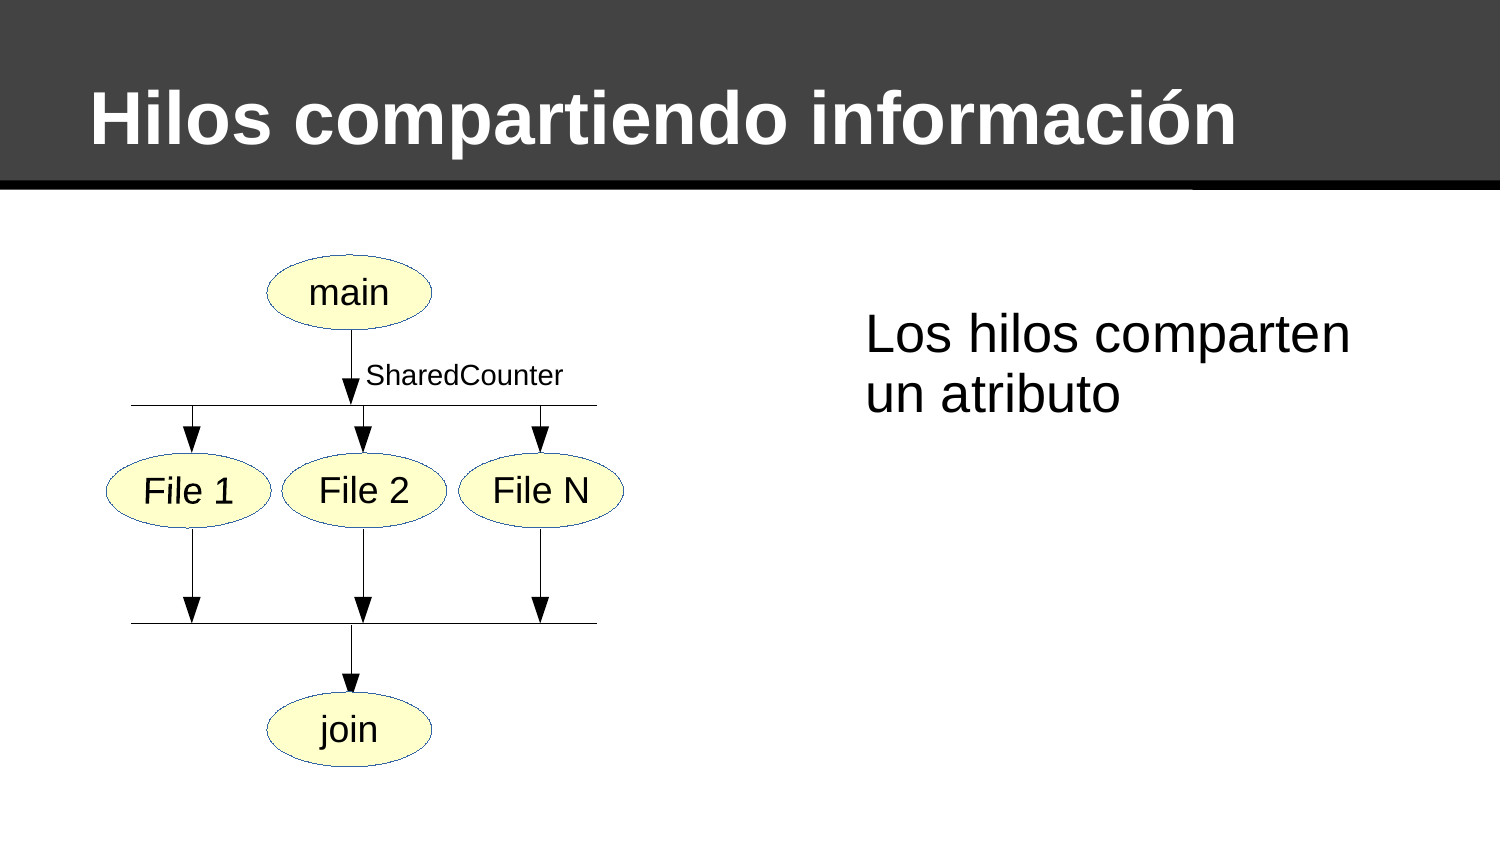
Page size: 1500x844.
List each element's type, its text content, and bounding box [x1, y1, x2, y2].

text_box join [266, 691, 432, 767]
text_box File 1 [106, 453, 272, 529]
text_box File 2 [281, 452, 447, 528]
text_box main [266, 254, 432, 330]
text_box SharedCounter [350, 351, 616, 432]
text_box Hilos compartiendo información [74, 33, 1425, 175]
text_box Los hilos comparten un atributo [850, 295, 1368, 432]
text_box File N [458, 452, 624, 528]
